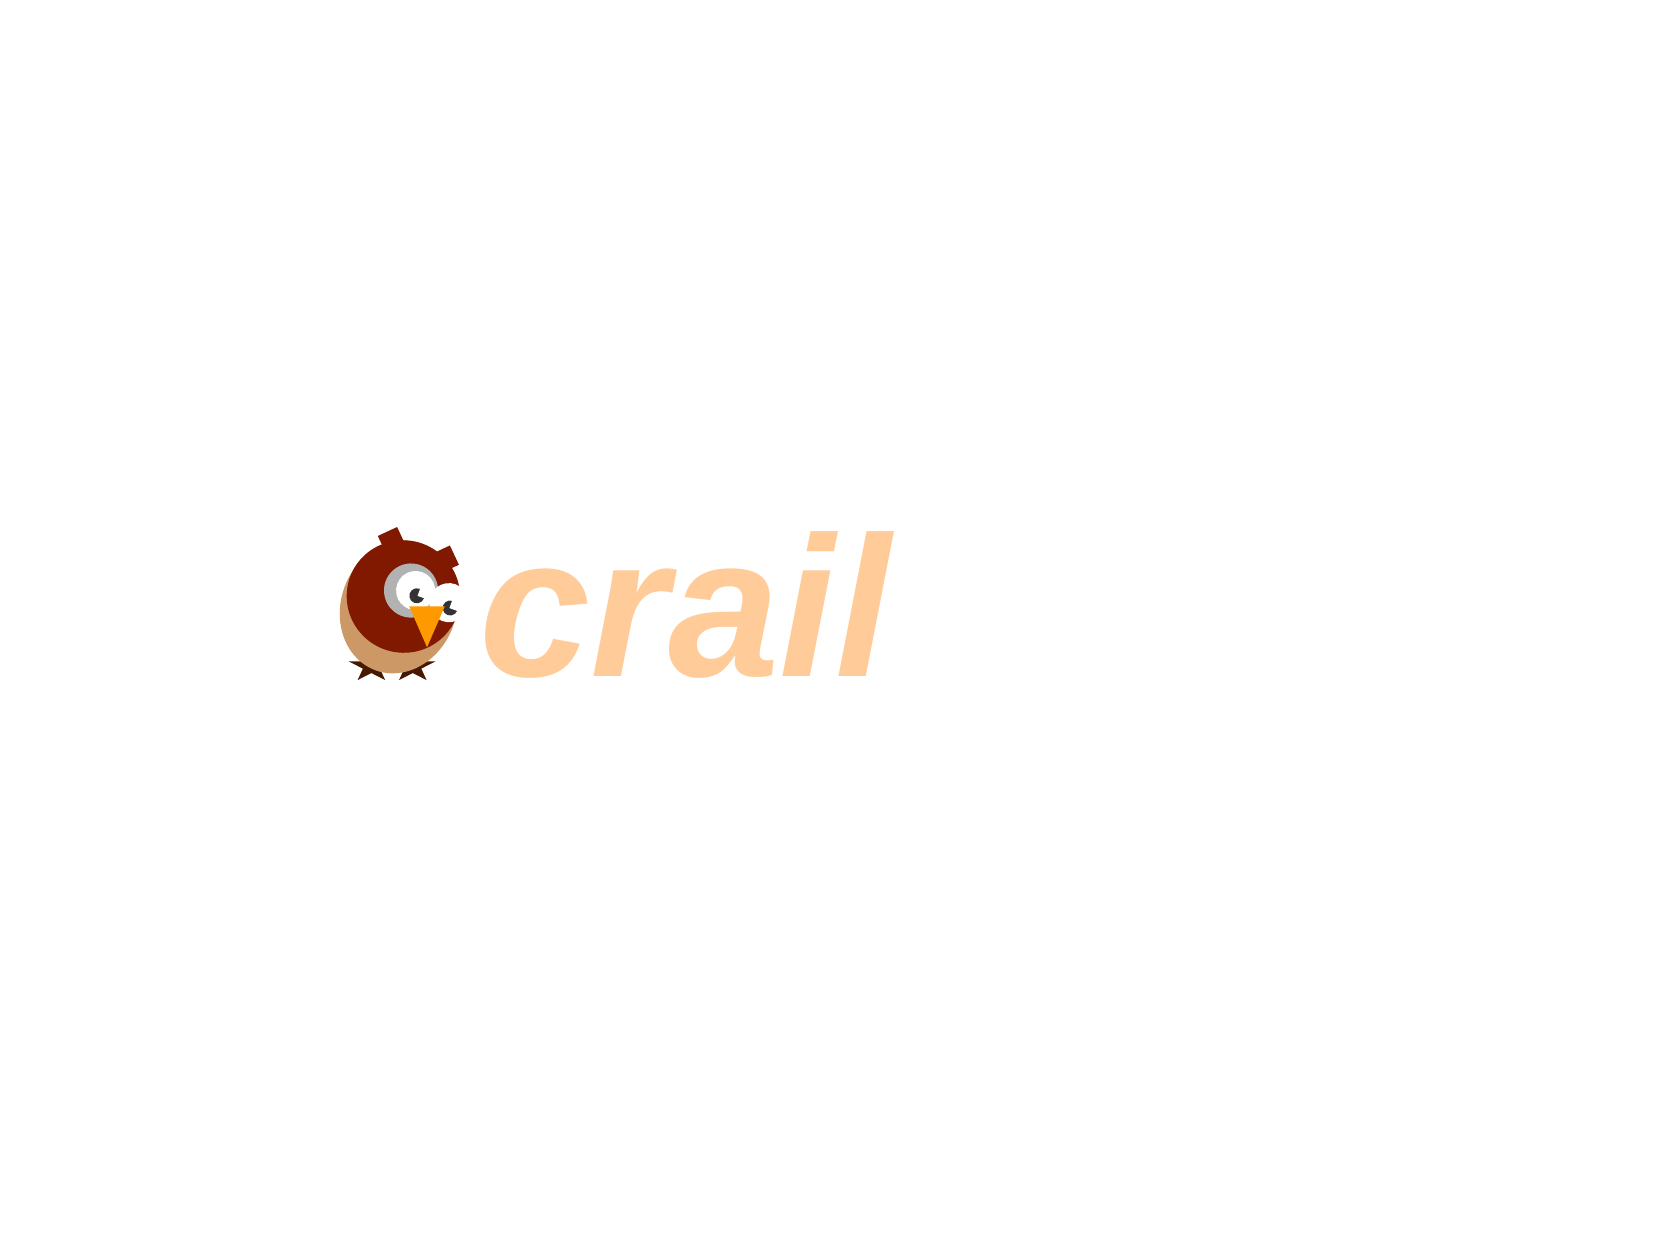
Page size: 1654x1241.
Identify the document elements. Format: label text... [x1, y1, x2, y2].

text_box [339, 527, 469, 681]
text_box crail [465, 495, 954, 719]
